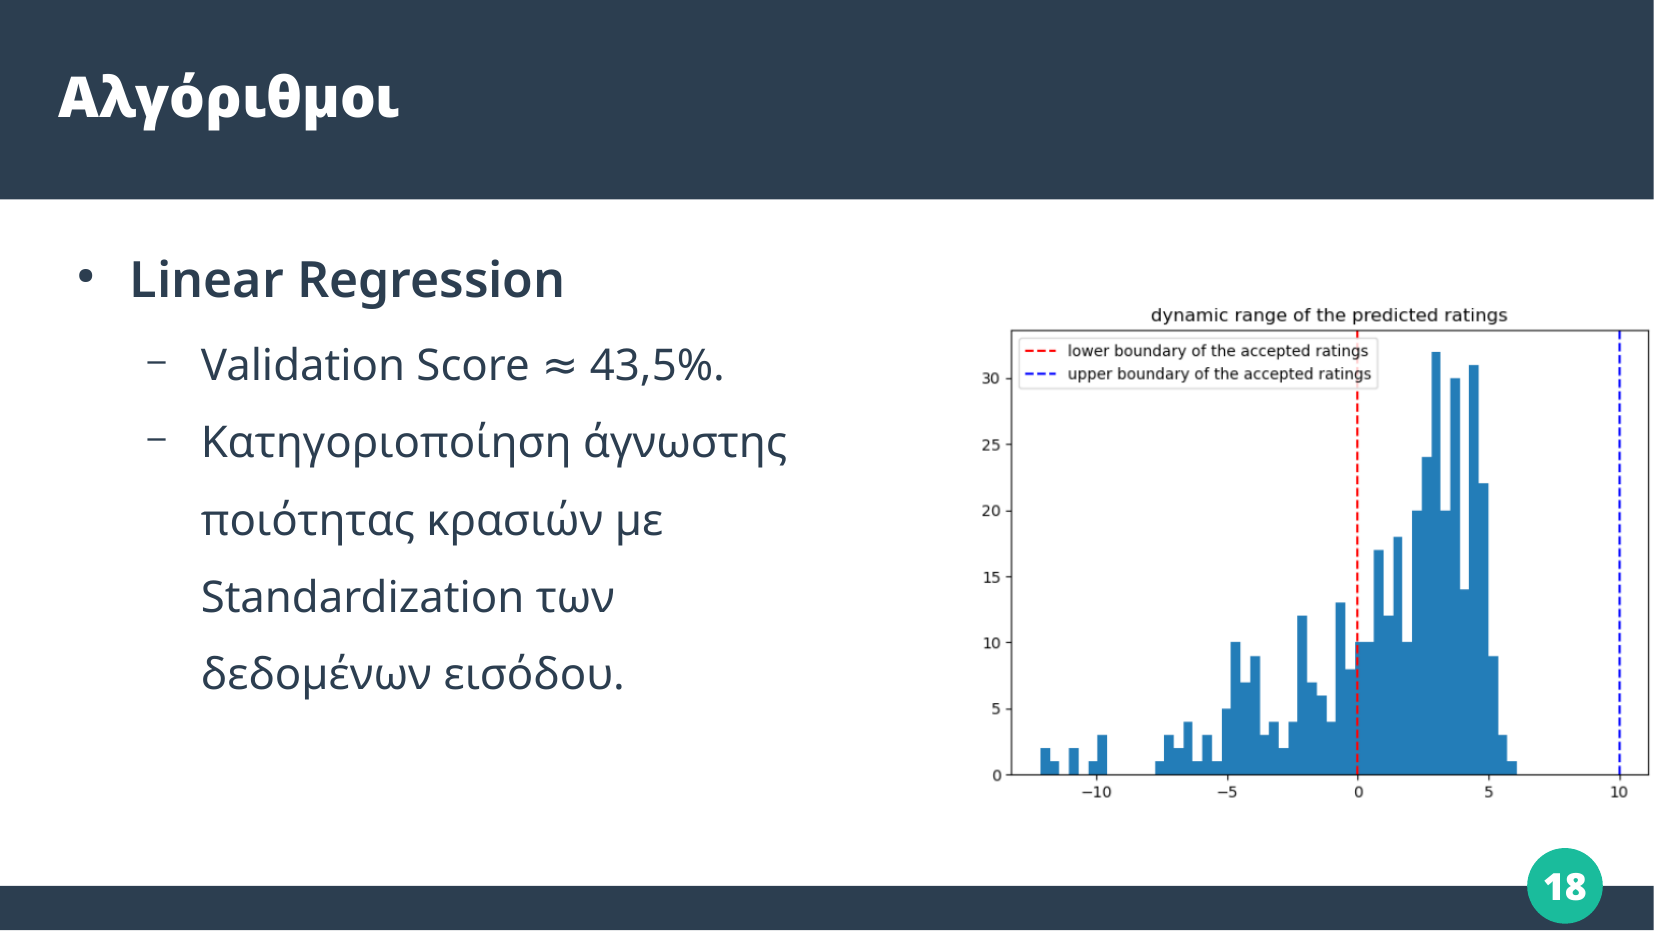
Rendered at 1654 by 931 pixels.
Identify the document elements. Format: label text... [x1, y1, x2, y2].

picture [978, 299, 1654, 806]
list Linear Regression Validation Score ≈ 43,5%. Κατηγοριοποίηση άγνωστης ποιότητας κρασιών με Standardization των δεδομένων εισόδου. [59, 243, 1595, 864]
title Αλγόριθμοι [59, 37, 1595, 156]
